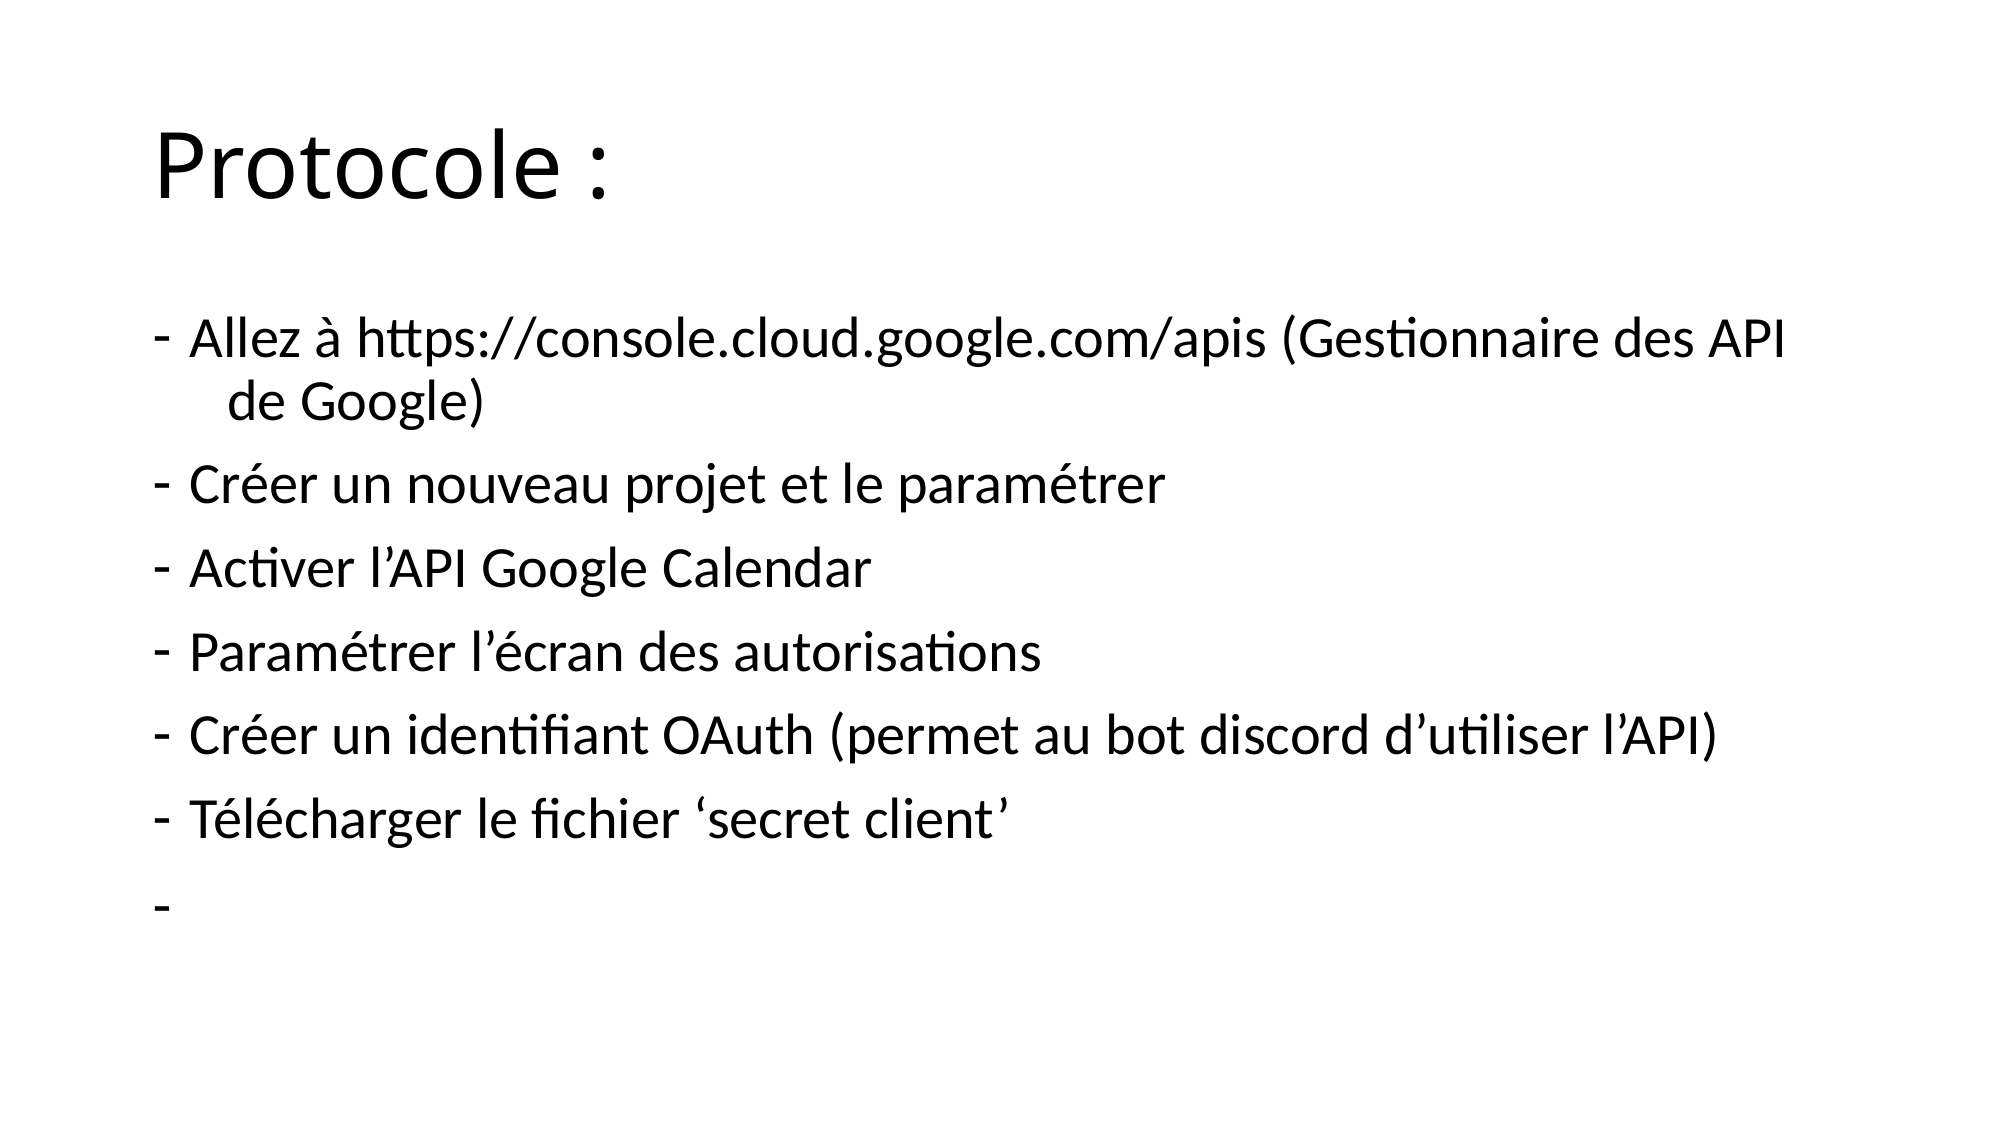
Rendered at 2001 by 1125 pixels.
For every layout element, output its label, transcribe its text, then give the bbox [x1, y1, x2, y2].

list Allez à https://console.cloud.google.com/apis (Gestionnaire des API de Google) Créer un nouveau projet et le paramétrer Activer l’API Google Calendar Paramétrer l’écran des autorisations Créer un identifiant OAuth (permet au bot discord d’utiliser l’API) Télécharger le fichier ‘secret client’ [137, 299, 1863, 1014]
title Protocole : [137, 59, 1863, 278]
